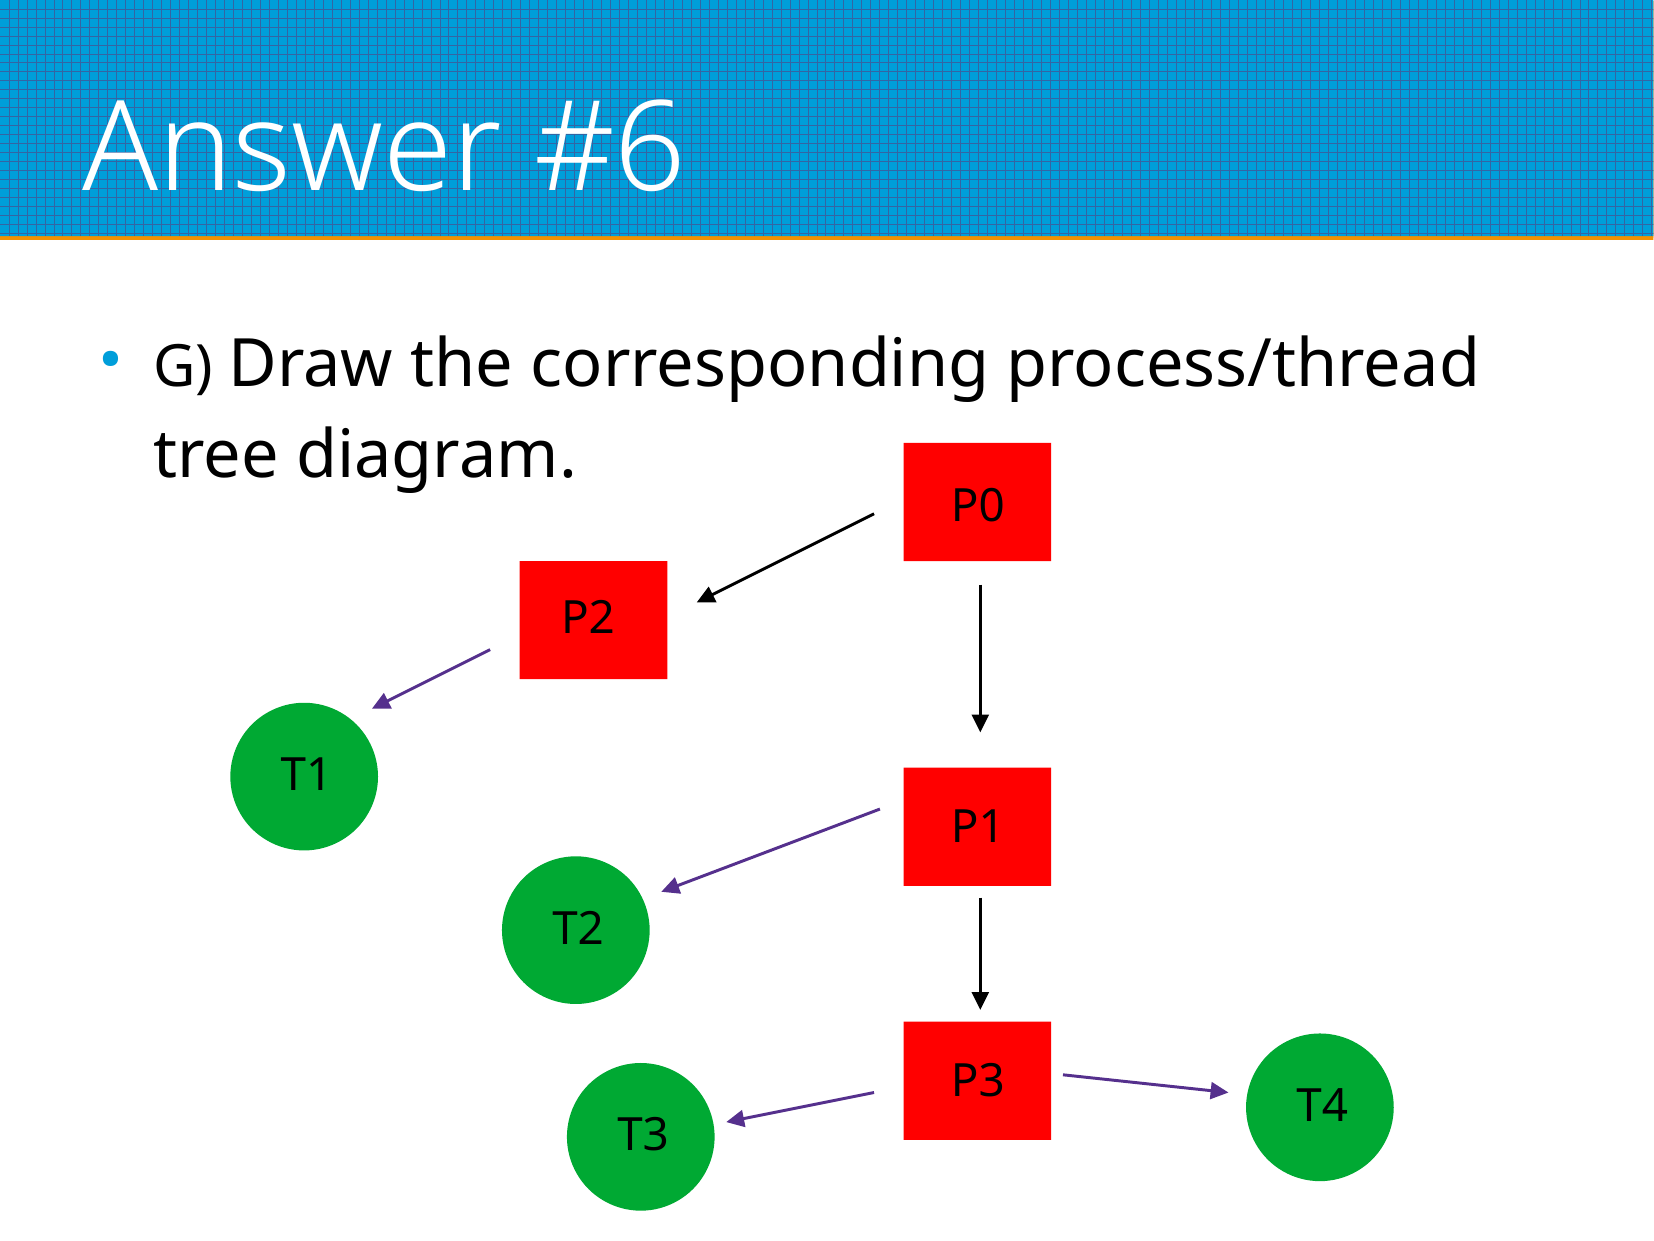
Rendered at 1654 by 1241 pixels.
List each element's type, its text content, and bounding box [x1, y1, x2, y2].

text_box T1 [274, 738, 355, 808]
text_box P1 [944, 785, 1022, 865]
text_box [230, 702, 379, 851]
text_box [903, 767, 1052, 886]
text_box [519, 561, 668, 680]
text_box T2 [546, 891, 627, 962]
text_box [501, 856, 650, 1004]
text_box P2 [555, 576, 632, 656]
text_box P3 [944, 1039, 1022, 1119]
text_box T3 [611, 1098, 692, 1168]
title Answer #6 [82, 19, 1571, 227]
text_box [566, 1062, 715, 1211]
text_box T4 [1290, 1068, 1371, 1139]
text_box [903, 442, 1052, 562]
list G) Draw the corresponding process/thread tree diagram. [82, 314, 1563, 502]
text_box [903, 1021, 1052, 1140]
text_box P0 [944, 464, 1034, 544]
text_box [1246, 1033, 1394, 1182]
